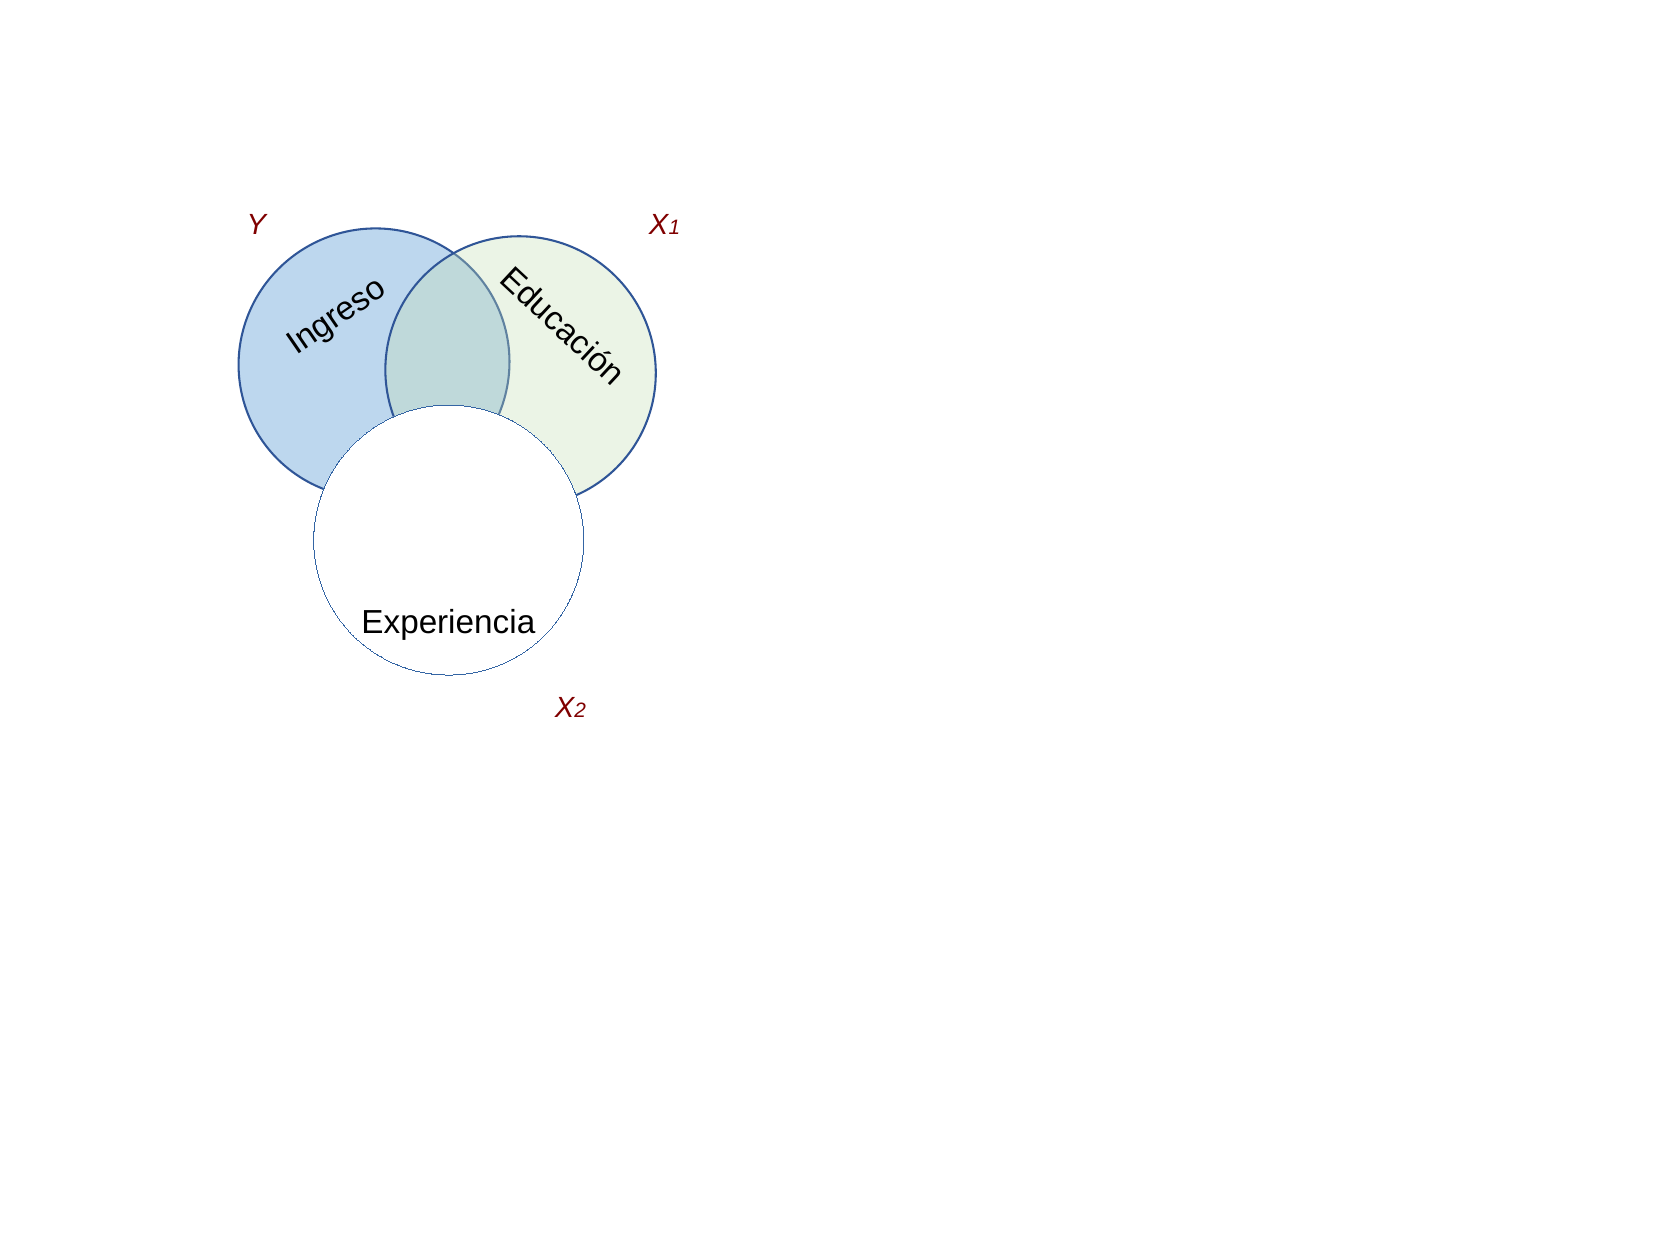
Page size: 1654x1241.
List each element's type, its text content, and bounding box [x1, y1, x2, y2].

text_box X2 [527, 683, 613, 783]
text_box Y [226, 200, 287, 258]
text_box Experiencia [313, 405, 584, 676]
text_box X1 [622, 200, 707, 300]
text_box Educación [385, 236, 656, 495]
text_box Ingreso [238, 228, 453, 489]
